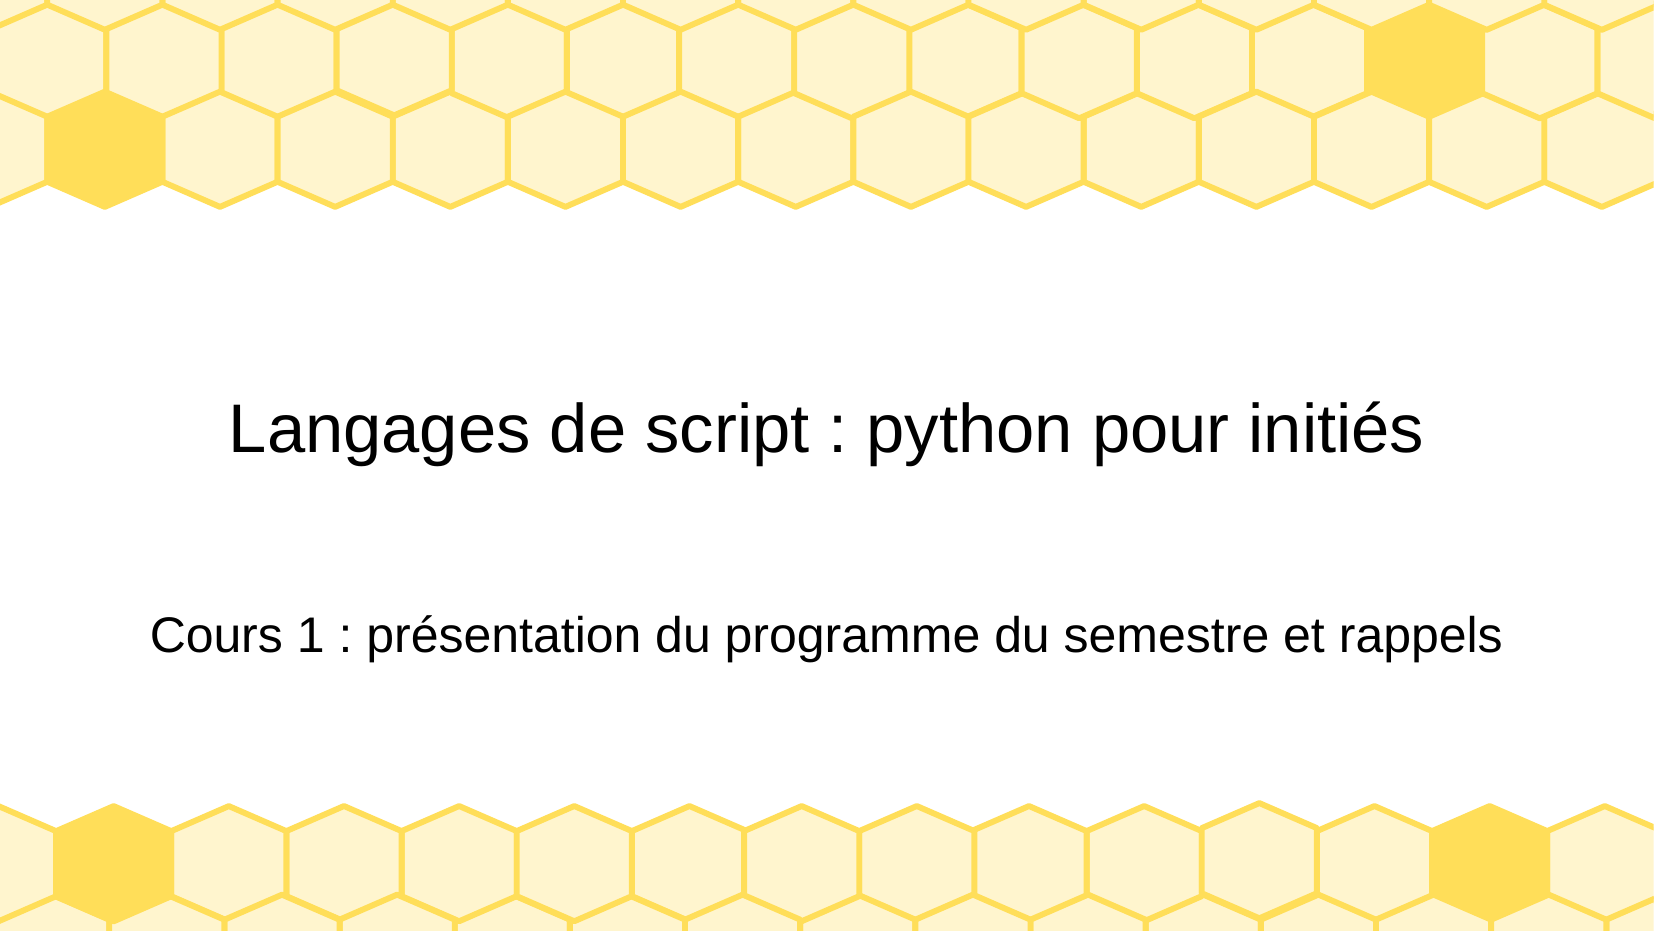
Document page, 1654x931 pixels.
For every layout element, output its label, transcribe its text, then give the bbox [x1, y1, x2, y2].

title Langages de script : python pour initiés [88, 324, 1565, 532]
subtitle Cours 1 : présentation du programme du semestre et rappels [88, 561, 1565, 709]
